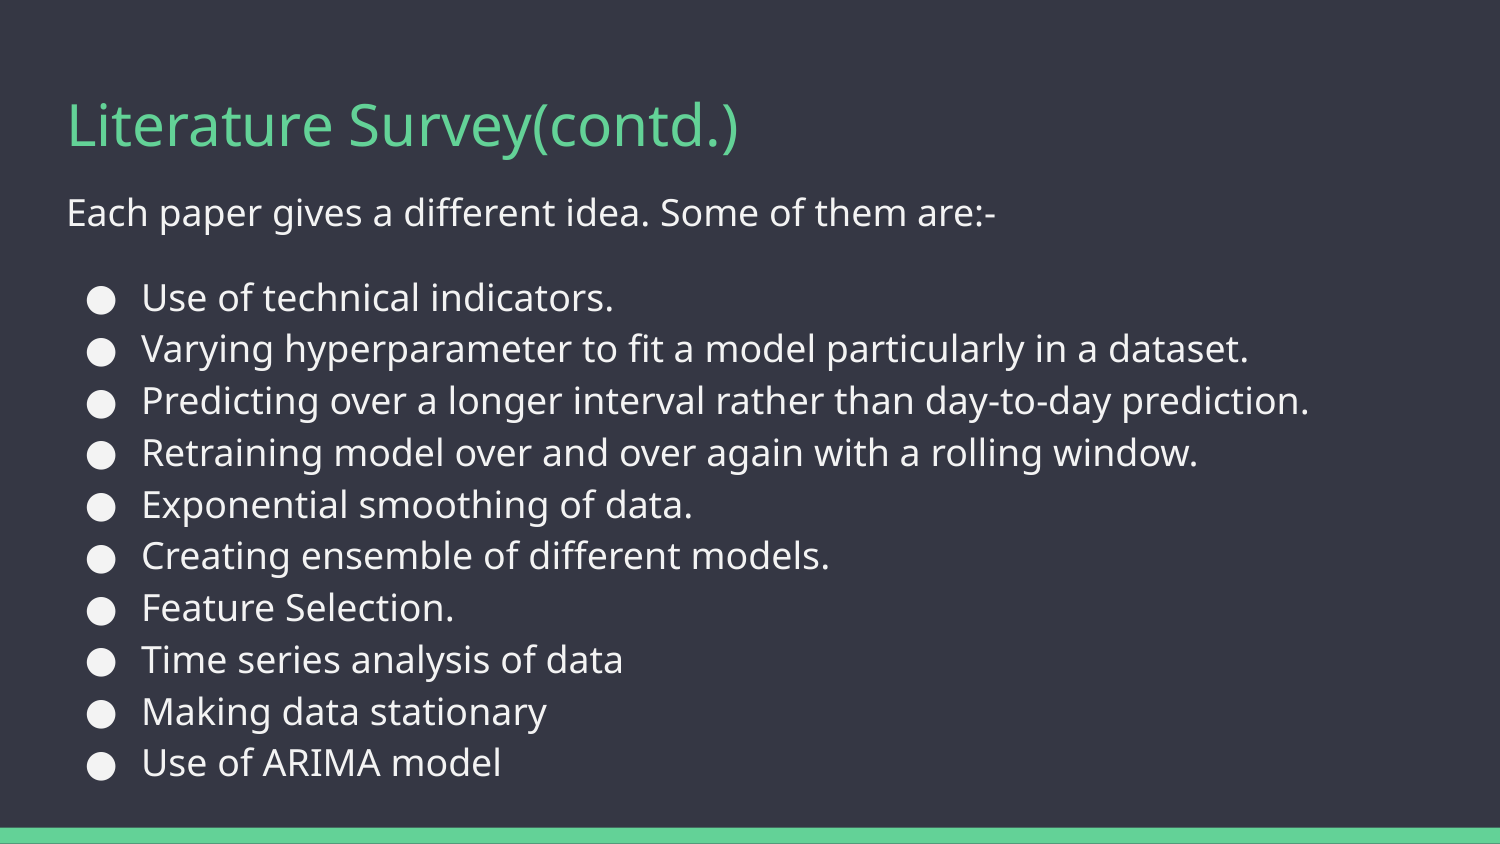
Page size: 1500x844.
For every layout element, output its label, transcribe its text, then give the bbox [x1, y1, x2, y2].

list Each paper gives a different idea. Some of them are:- Use of technical indicators. Varying hyperparameter to fit a model particularly in a dataset. Predicting over a longer interval rather than day-to-day prediction. Retraining model over and over again with a rolling window. Exponential smoothing of data. Creating ensemble of different models. Feature Selection. Time series analysis of data Making data stationary Use of ARIMA model [51, 166, 1449, 728]
title Literature Survey(contd.) [51, 72, 1449, 166]
